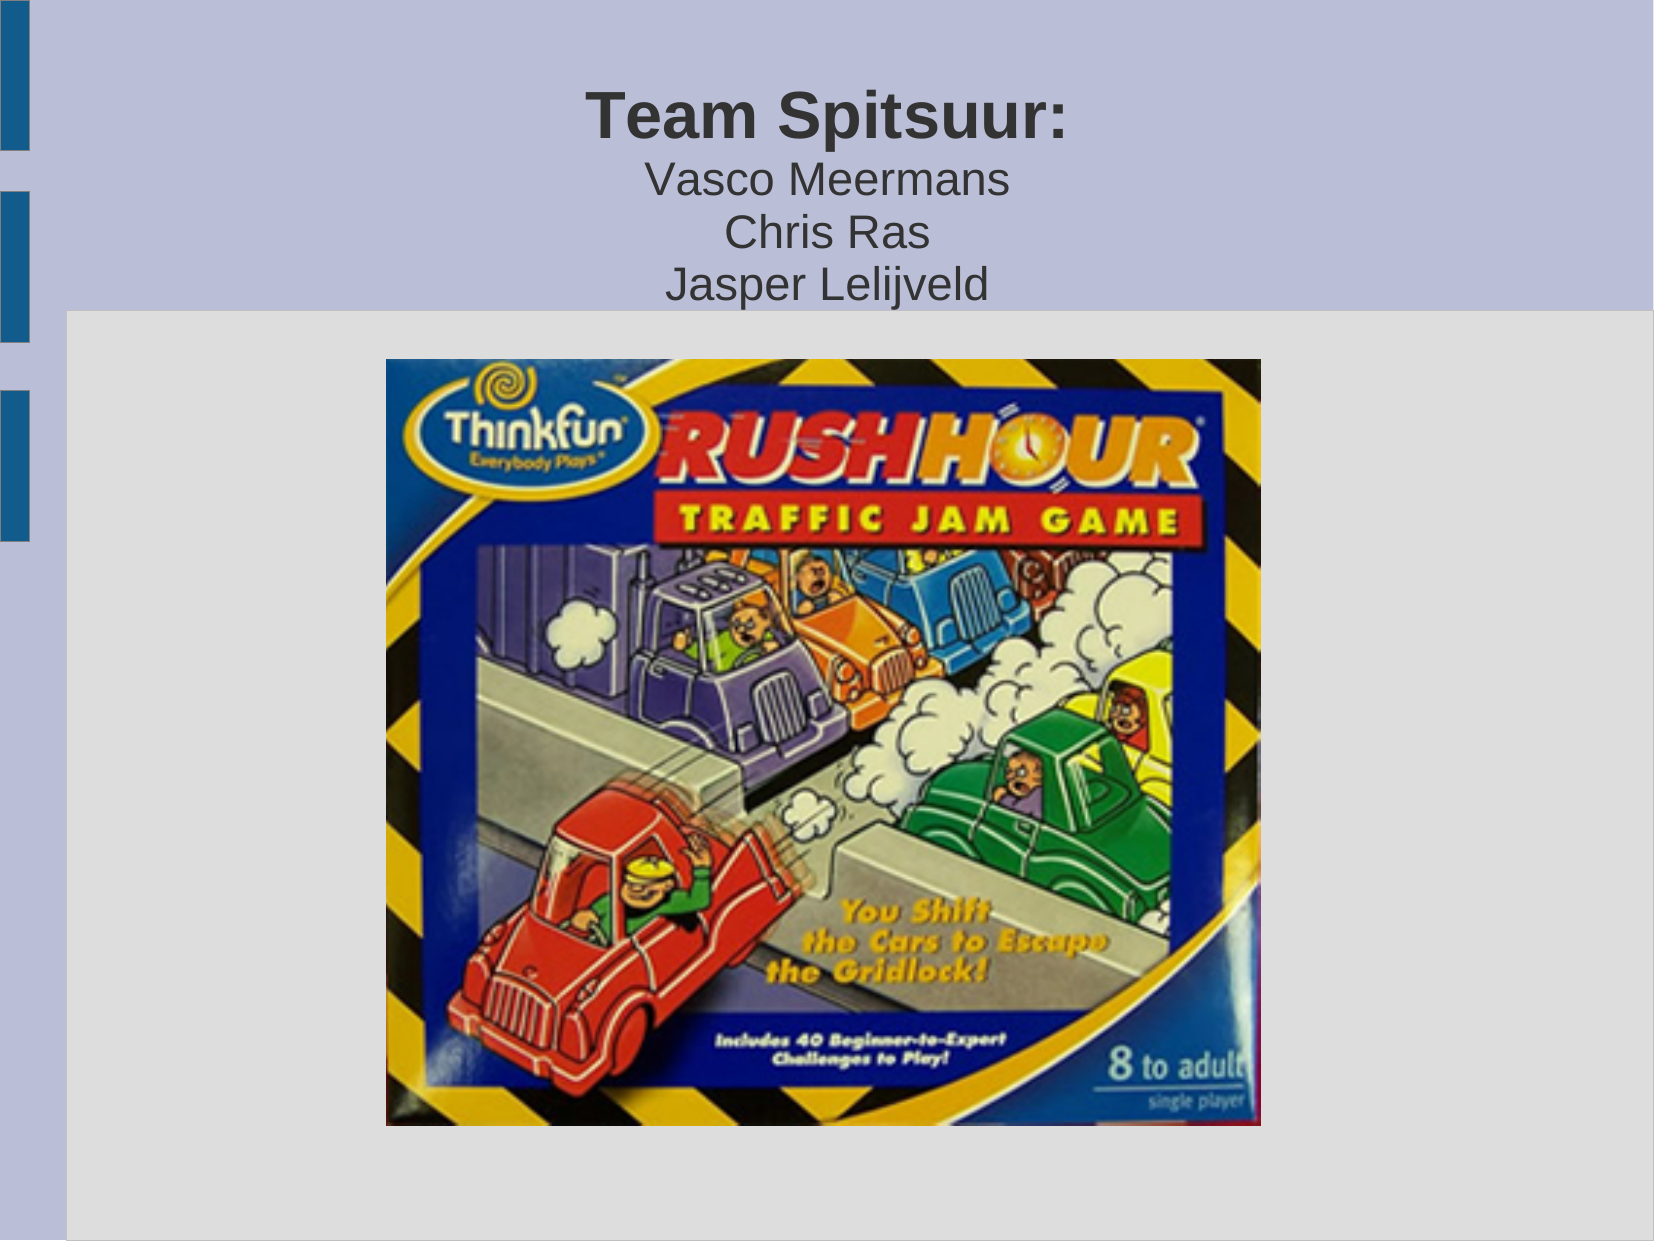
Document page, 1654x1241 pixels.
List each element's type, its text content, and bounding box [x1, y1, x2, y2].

picture [386, 359, 1261, 1126]
title Team Spitsuur: Vasco Meermans Chris Ras Jasper Lelijveld [121, 78, 1534, 311]
